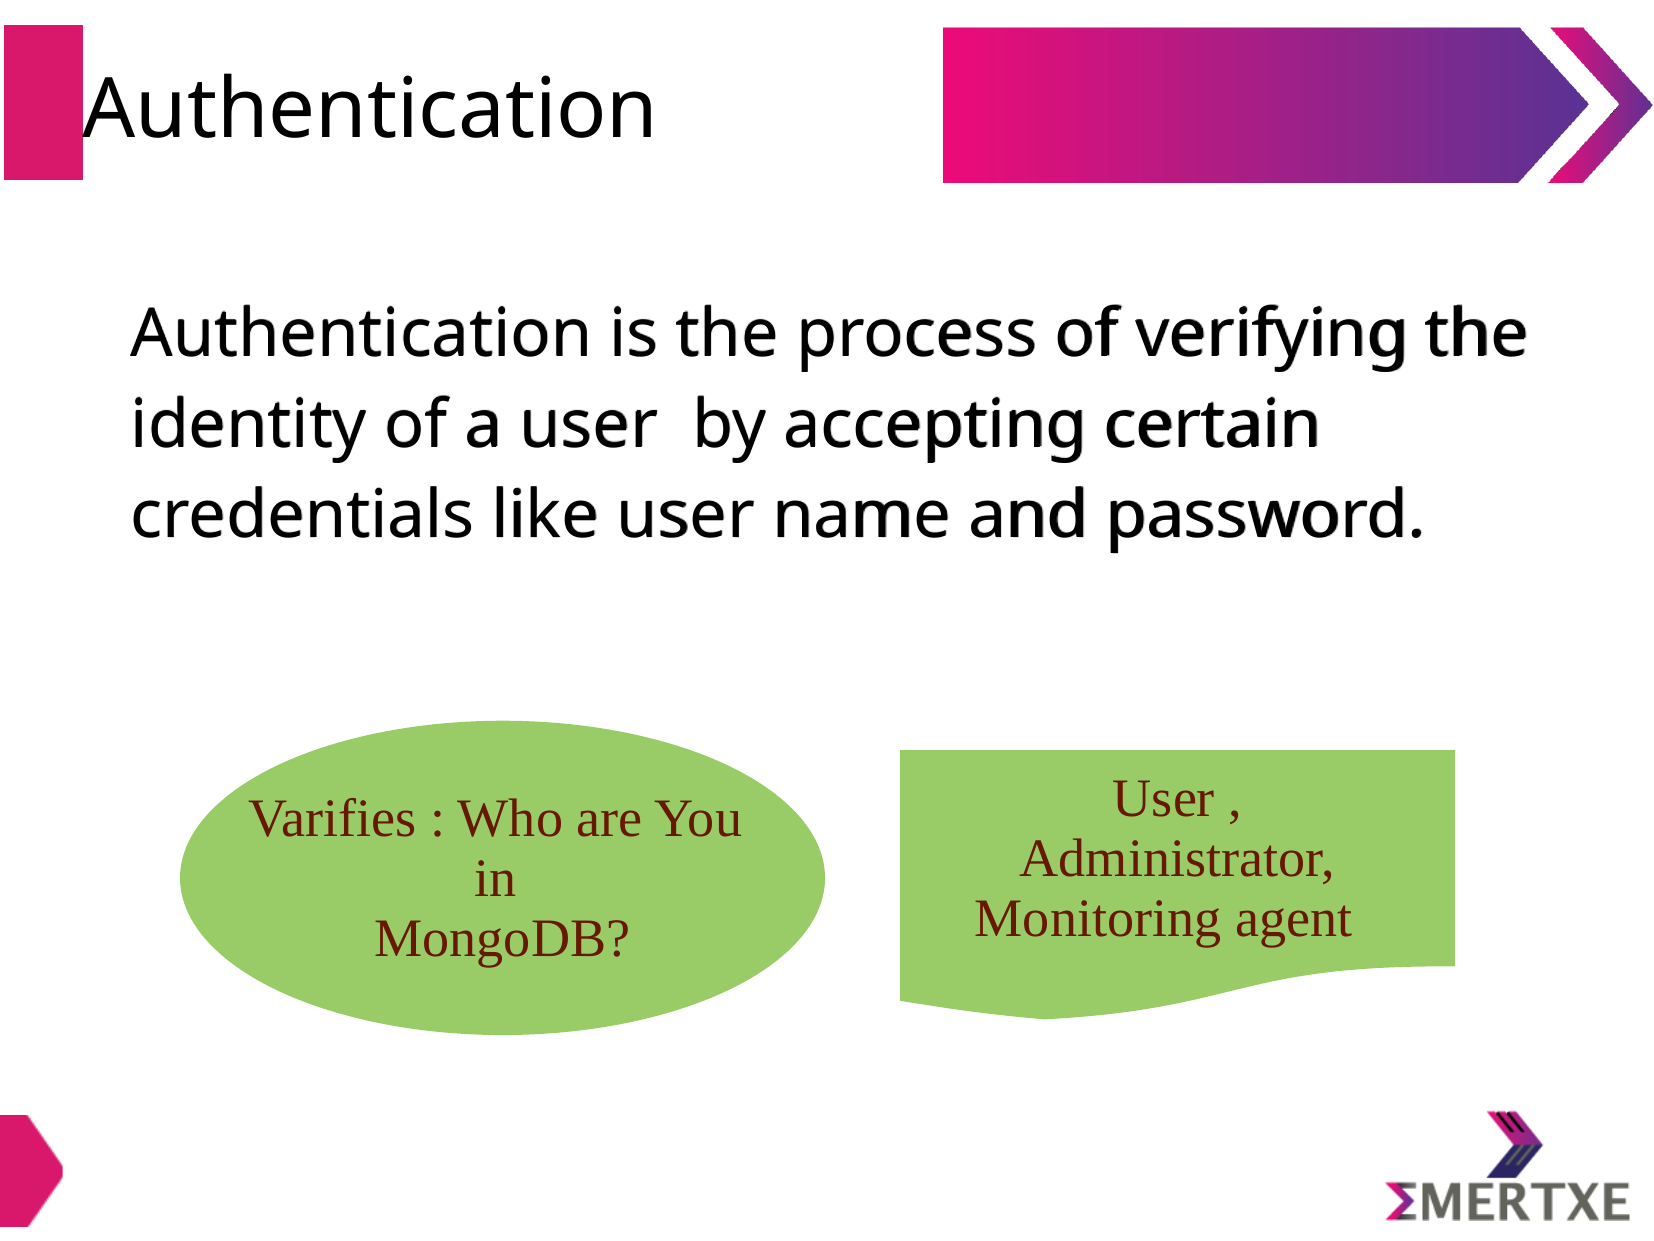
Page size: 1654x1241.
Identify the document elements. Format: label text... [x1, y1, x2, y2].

title Authentication [82, 2, 1571, 210]
text_box Varifies : Who are You in MongoDB? [180, 720, 826, 1036]
list Authentication is the process of verifying the identity of a user by accepting certain credentials like user name and password. [60, 285, 1549, 1005]
text_box User , Administrator, Monitoring agent [900, 750, 1456, 1020]
picture [1385, 1107, 1631, 1221]
picture [1571, 27, 1653, 183]
